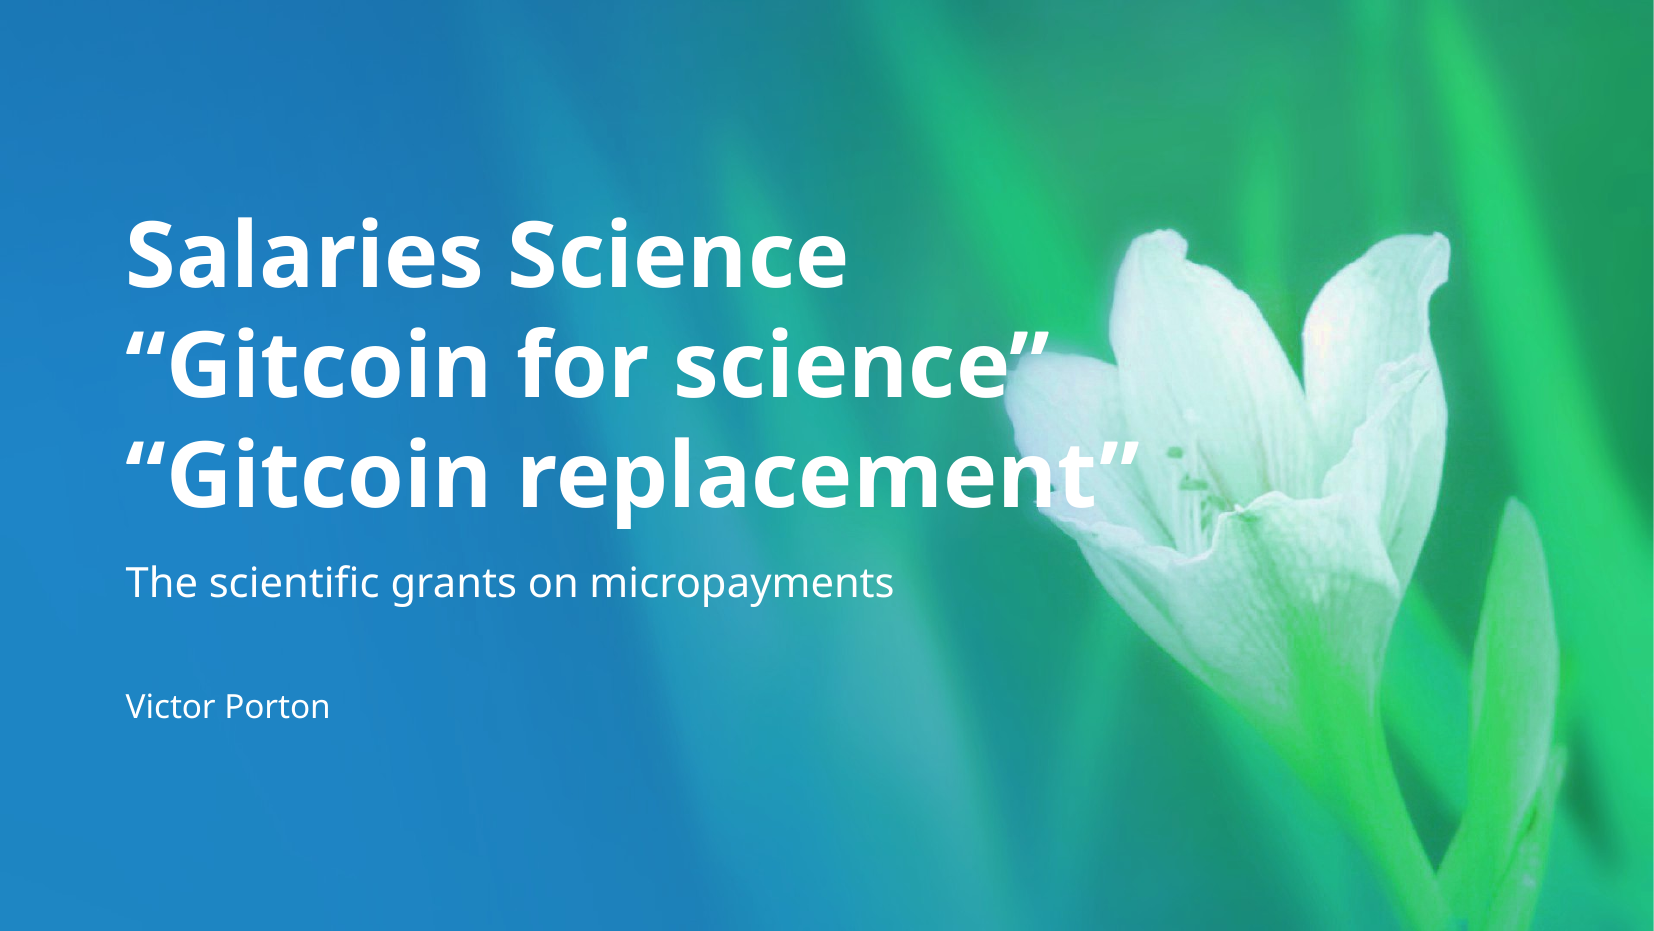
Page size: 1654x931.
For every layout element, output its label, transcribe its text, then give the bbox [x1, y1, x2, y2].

picture [0, 0, 1654, 931]
text_box Salaries Science “Gitcoin for science” “Gitcoin replacement” The scientific grants on micropayments [110, 188, 1201, 614]
text_box Victor Porton [110, 677, 591, 733]
